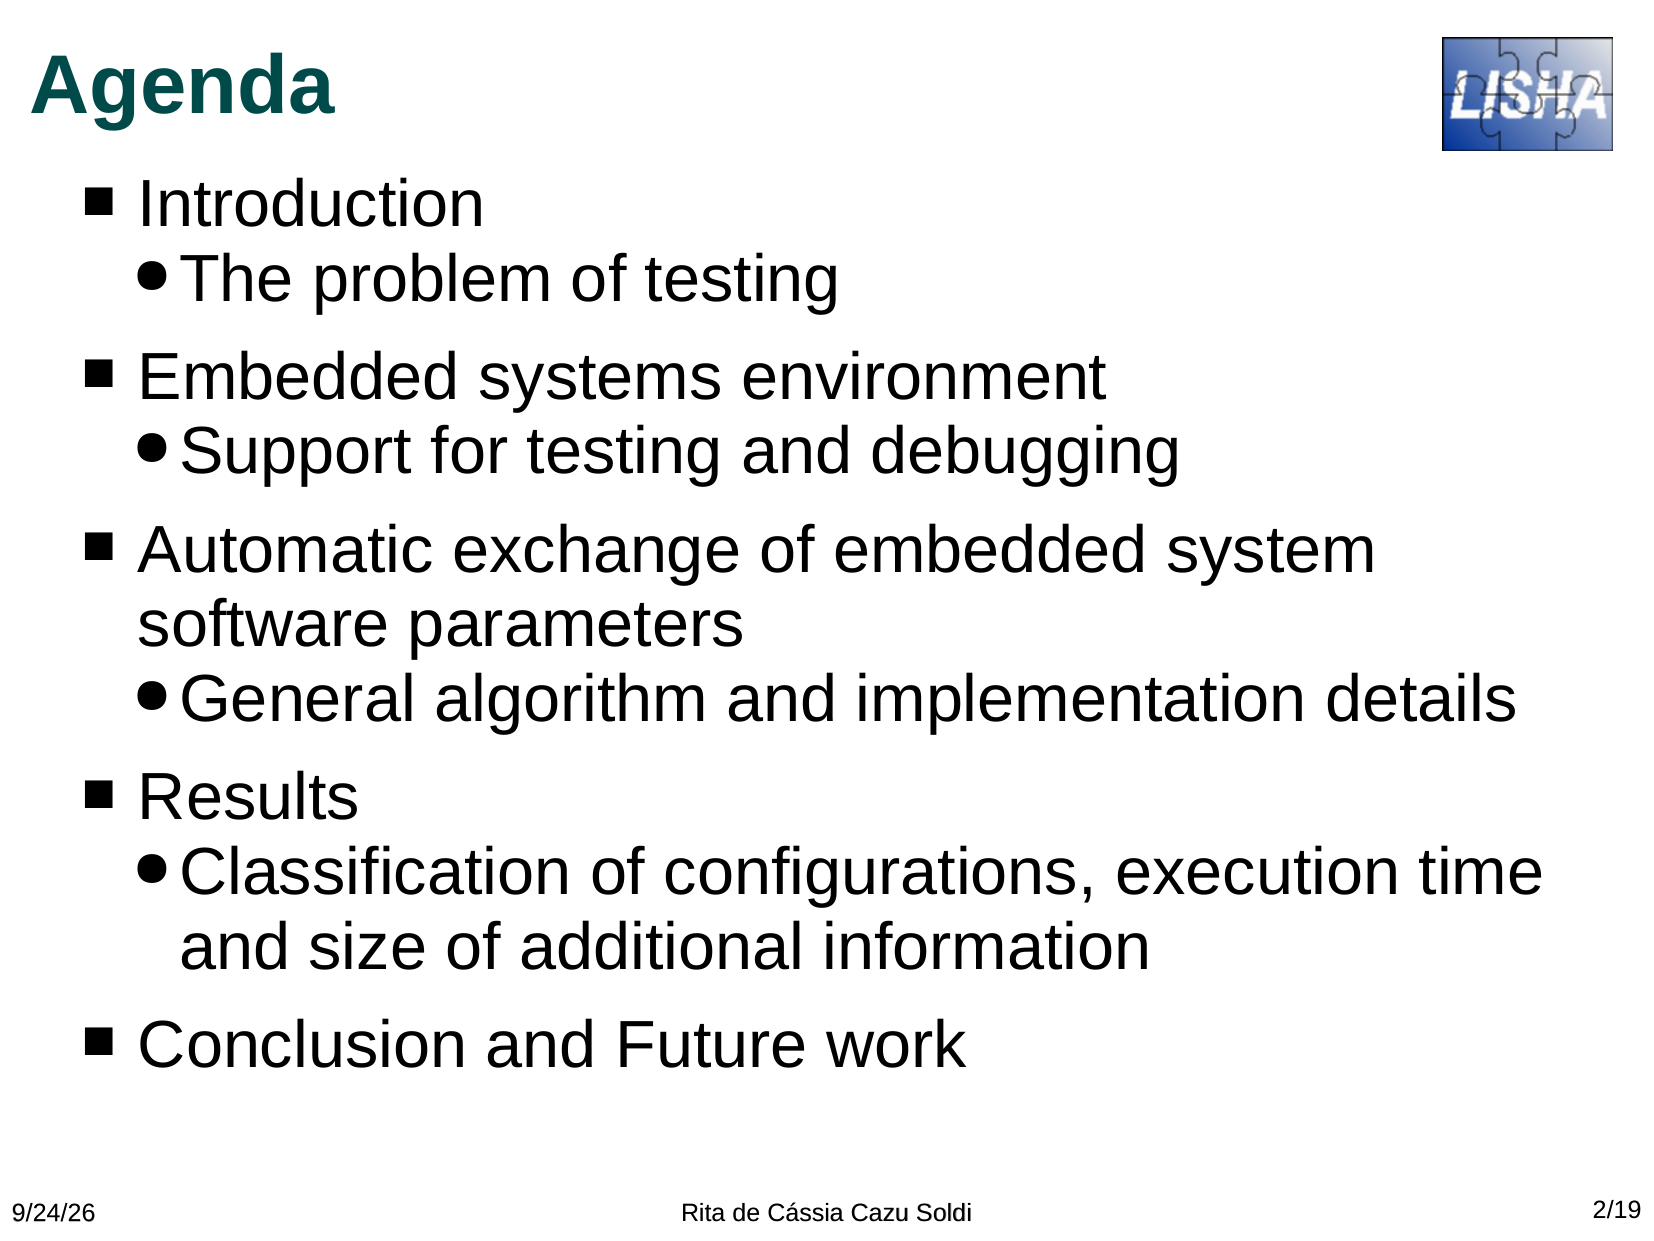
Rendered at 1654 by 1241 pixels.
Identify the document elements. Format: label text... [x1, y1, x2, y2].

picture [1442, 37, 1613, 151]
list Introduction The problem of testing Embedded systems environment Support for testing and debugging Automatic exchange of embedded system software parameters General algorithm and implementation details Results Classification of configurations, execution time and size of additional information Conclusion and Future work [37, 165, 1613, 1184]
title Agenda [29, 35, 1418, 148]
